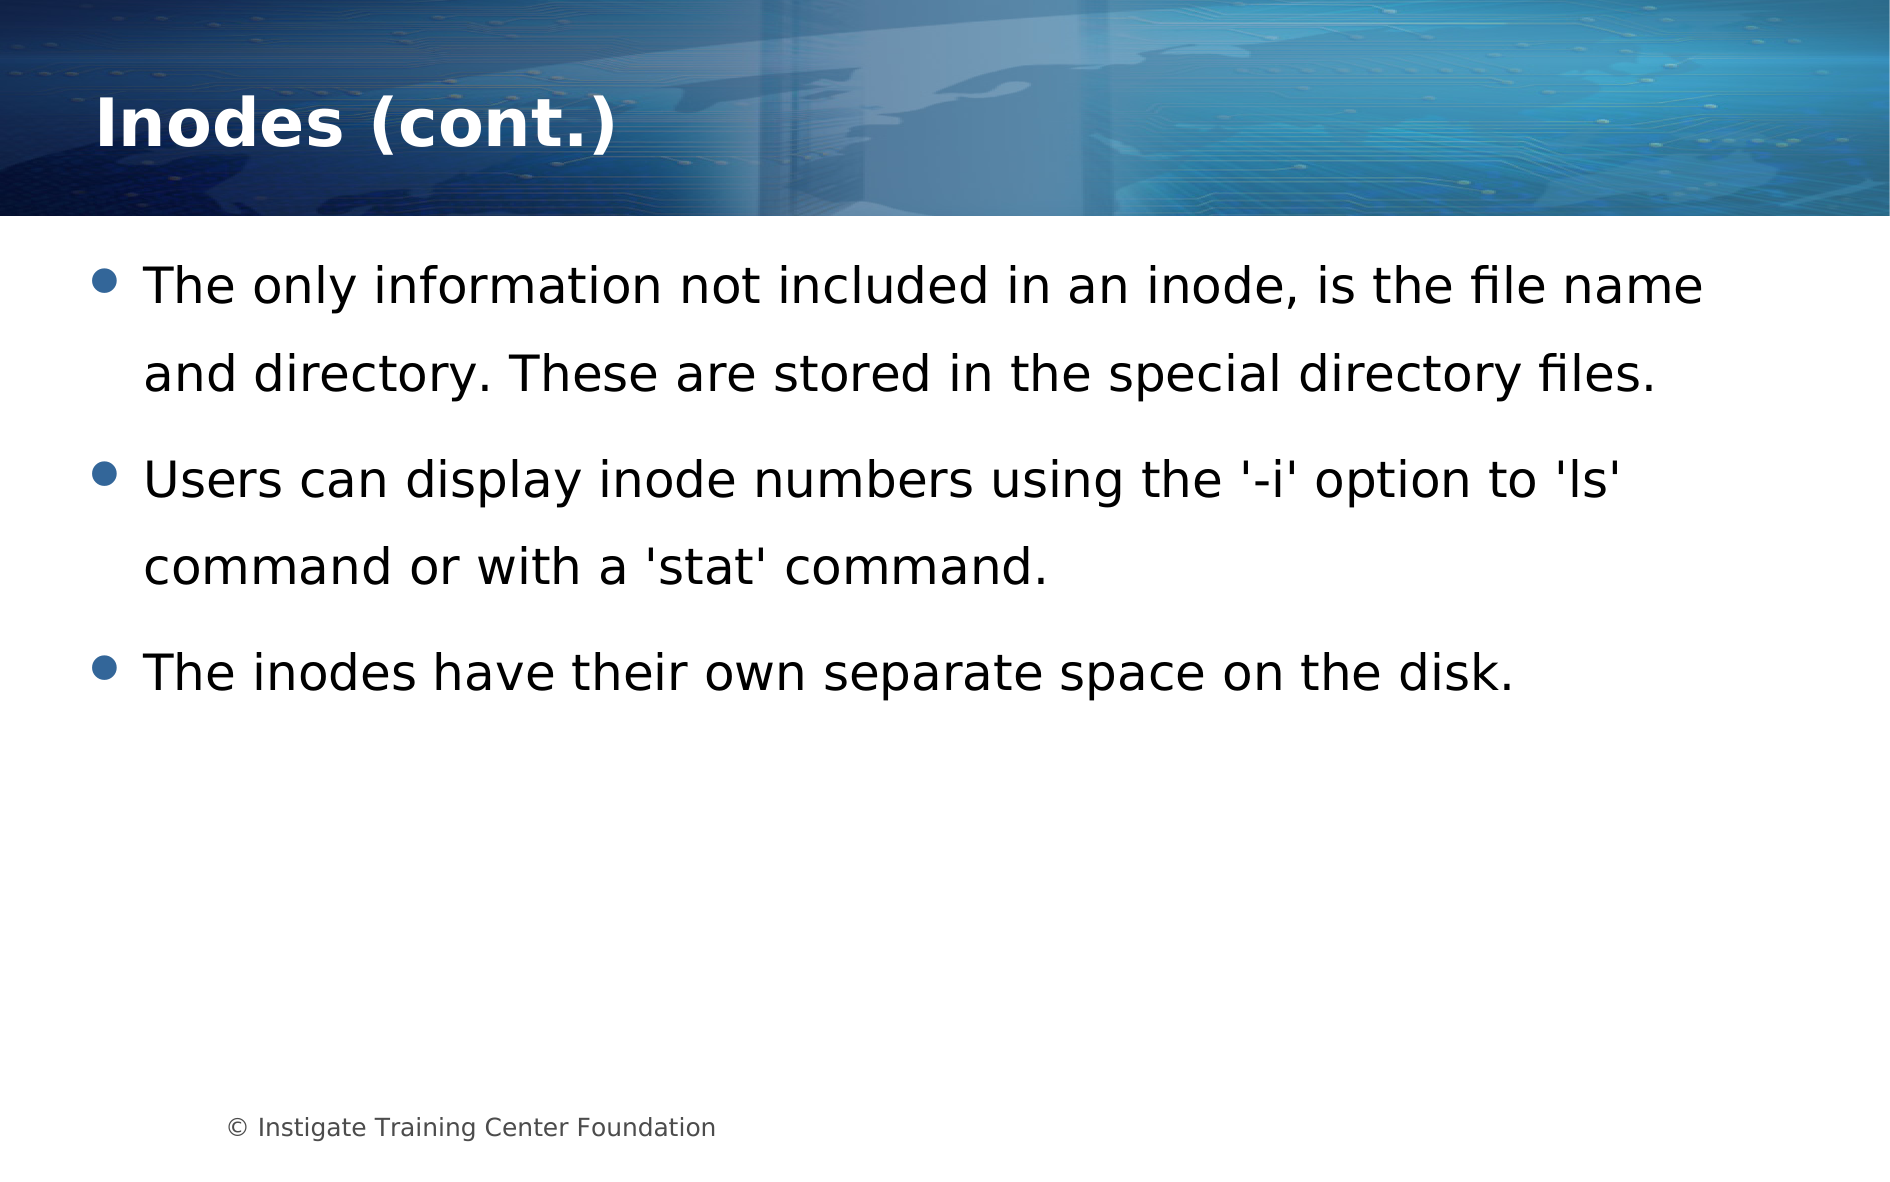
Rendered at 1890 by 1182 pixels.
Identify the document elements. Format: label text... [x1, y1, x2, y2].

list The only information not included in an inode, is the file name and directory. These are stored in the special directory files. Users can display inode numbers using the '-i' option to 'ls' command or with a 'stat' command. The inodes have their own separate space on the disk. [88, 228, 1788, 914]
picture [0, 0, 1890, 216]
title Inodes (cont.) [94, 47, 1793, 217]
